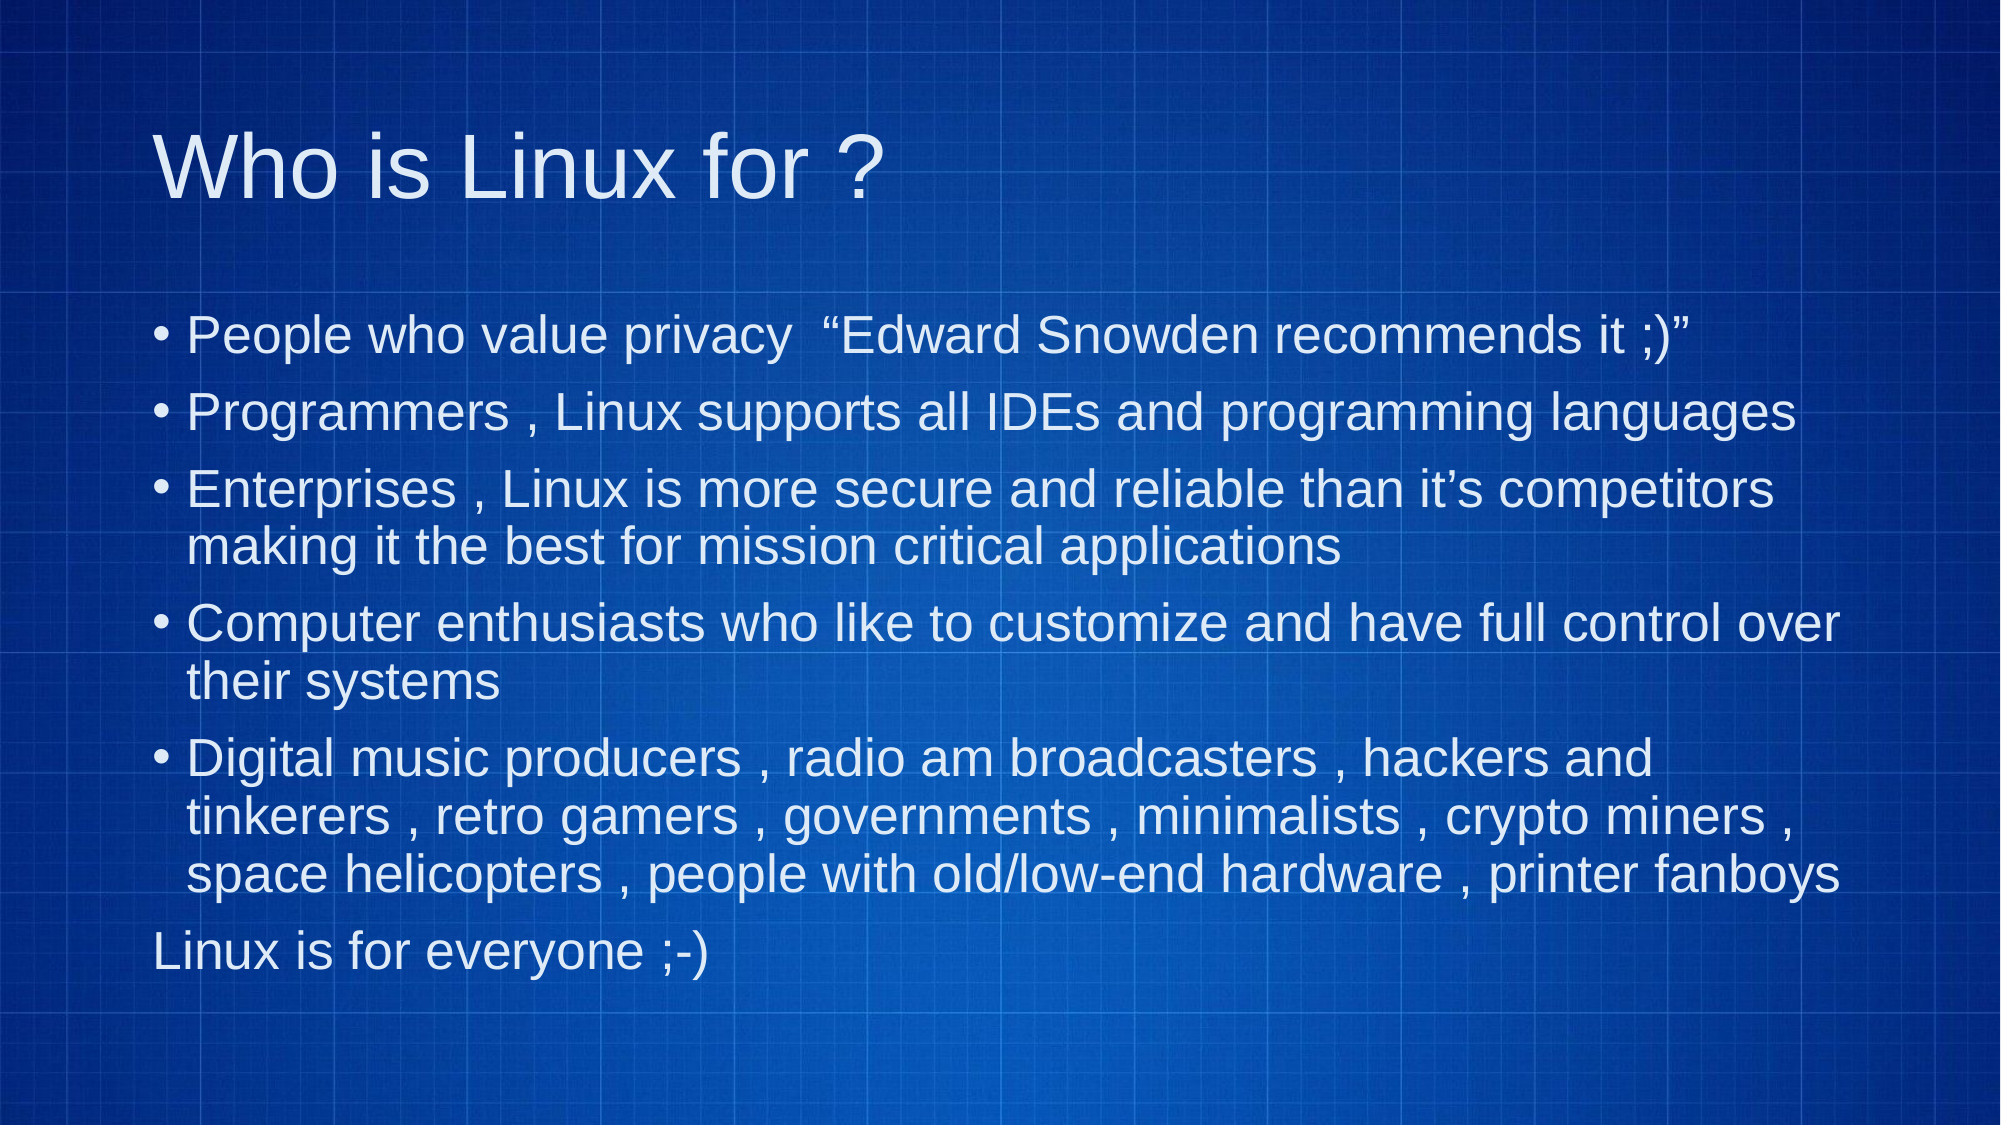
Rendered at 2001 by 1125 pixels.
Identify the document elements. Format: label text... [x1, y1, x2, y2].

title Who is Linux for ? [137, 59, 1863, 278]
list People who value privacy “Edward Snowden recommends it ;)” Programmers , Linux supports all IDEs and programming languages Enterprises , Linux is more secure and reliable than it’s competitors making it the best for mission critical applications Computer enthusiasts who like to customize and have full control over their systems Digital music producers , radio am broadcasters , hackers and tinkerers , retro gamers , governments , minimalists , crypto miners , space helicopters , people with old/low-end hardware , printer fanboys Linux is for everyone ;-) [137, 299, 1863, 1014]
picture [0, 0, 2001, 1125]
